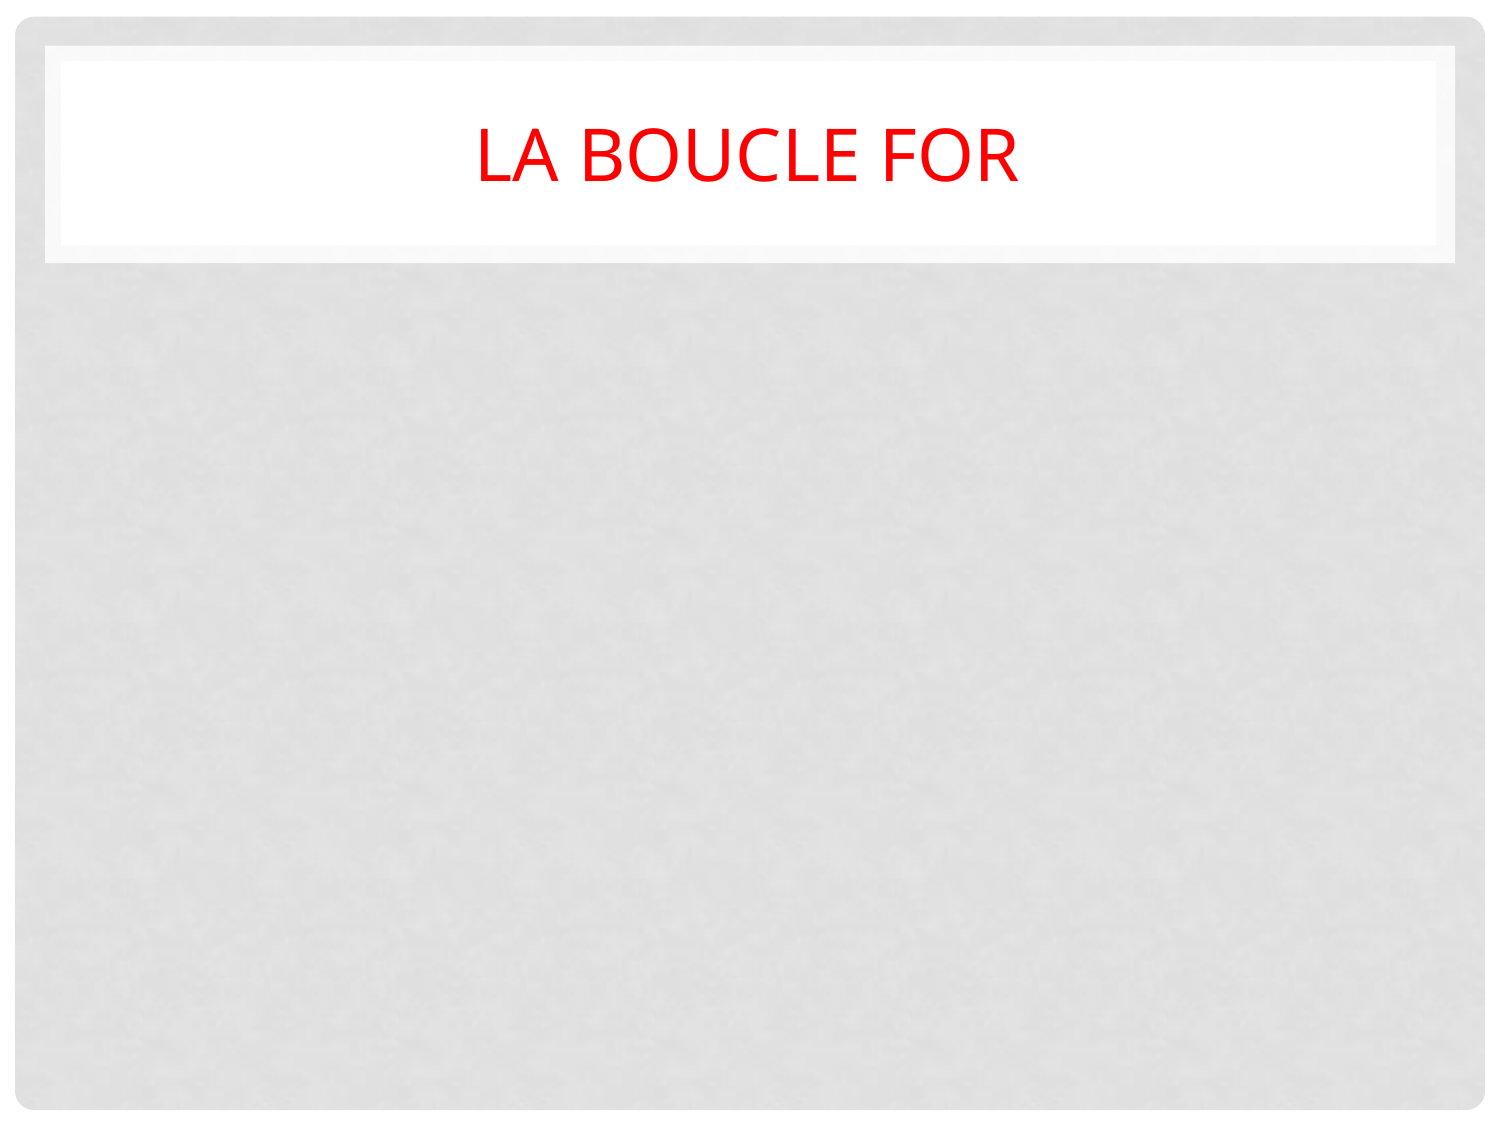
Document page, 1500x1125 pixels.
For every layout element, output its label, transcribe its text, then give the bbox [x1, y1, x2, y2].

title La Boucle for [69, 66, 1426, 238]
